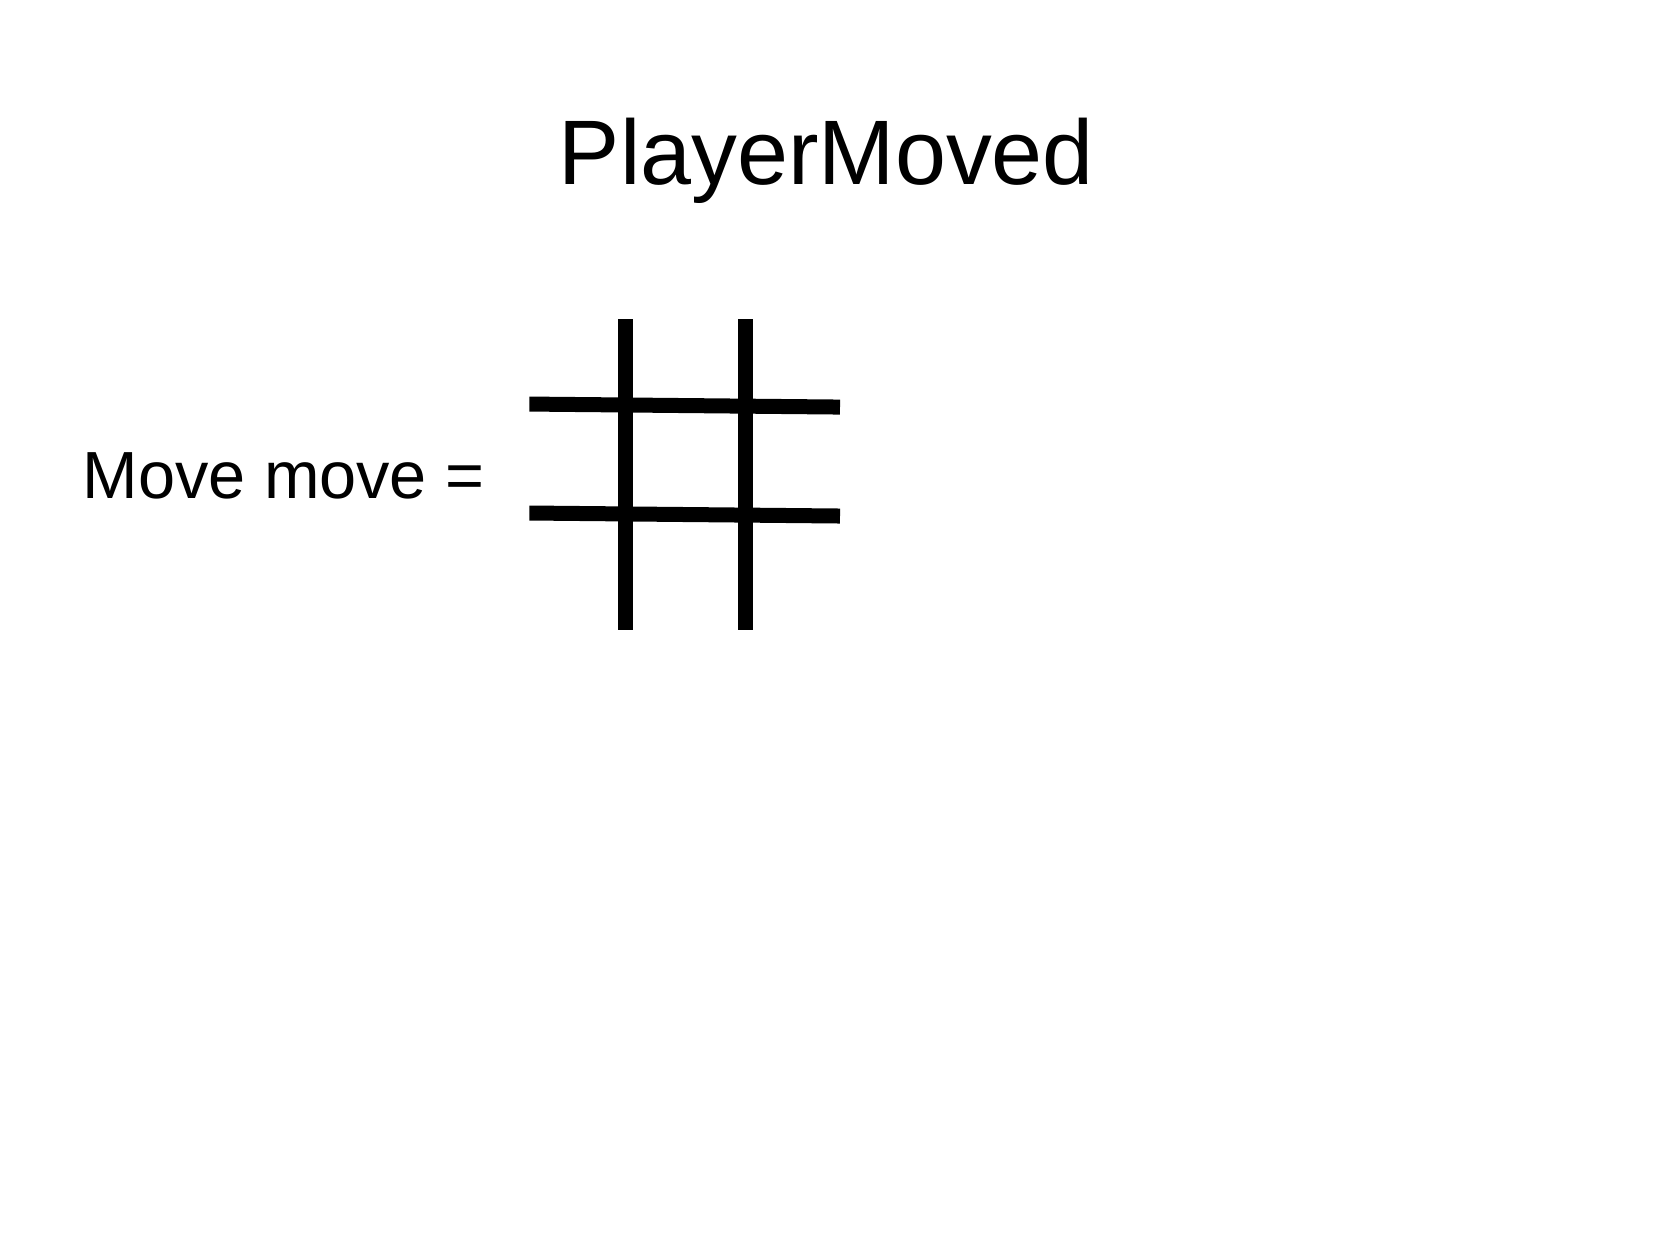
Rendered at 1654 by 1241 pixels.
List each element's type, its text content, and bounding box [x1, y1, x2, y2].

title PlayerMoved [82, 49, 1571, 257]
subtitle Move move = [82, 290, 1571, 1109]
